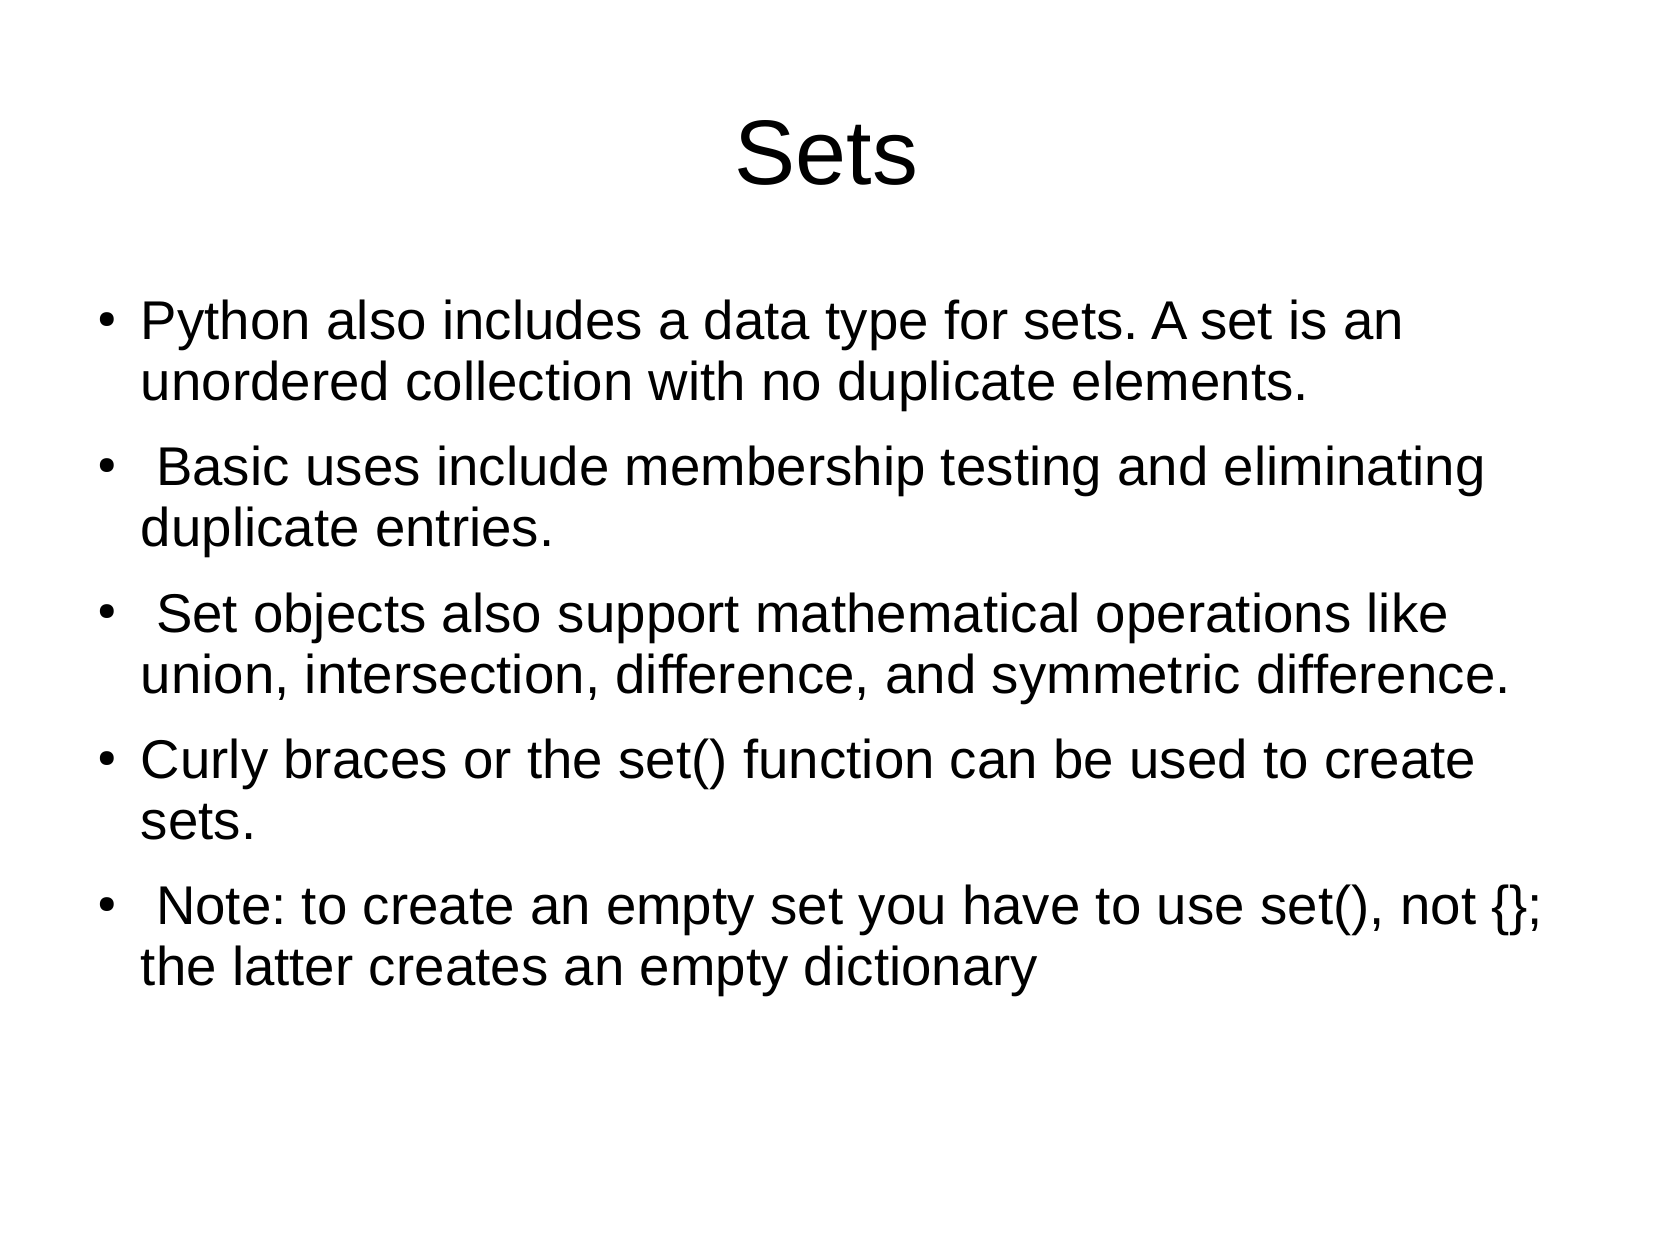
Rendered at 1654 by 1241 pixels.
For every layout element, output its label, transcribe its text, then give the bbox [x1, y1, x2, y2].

title Sets [82, 49, 1571, 257]
list Python also includes a data type for sets. A set is an unordered collection with no duplicate elements. Basic uses include membership testing and eliminating duplicate entries. Set objects also support mathematical operations like union, intersection, difference, and symmetric difference. Curly braces or the set() function can be used to create sets. Note: to create an empty set you have to use set(), not {}; the latter creates an empty dictionary [82, 290, 1571, 1010]
